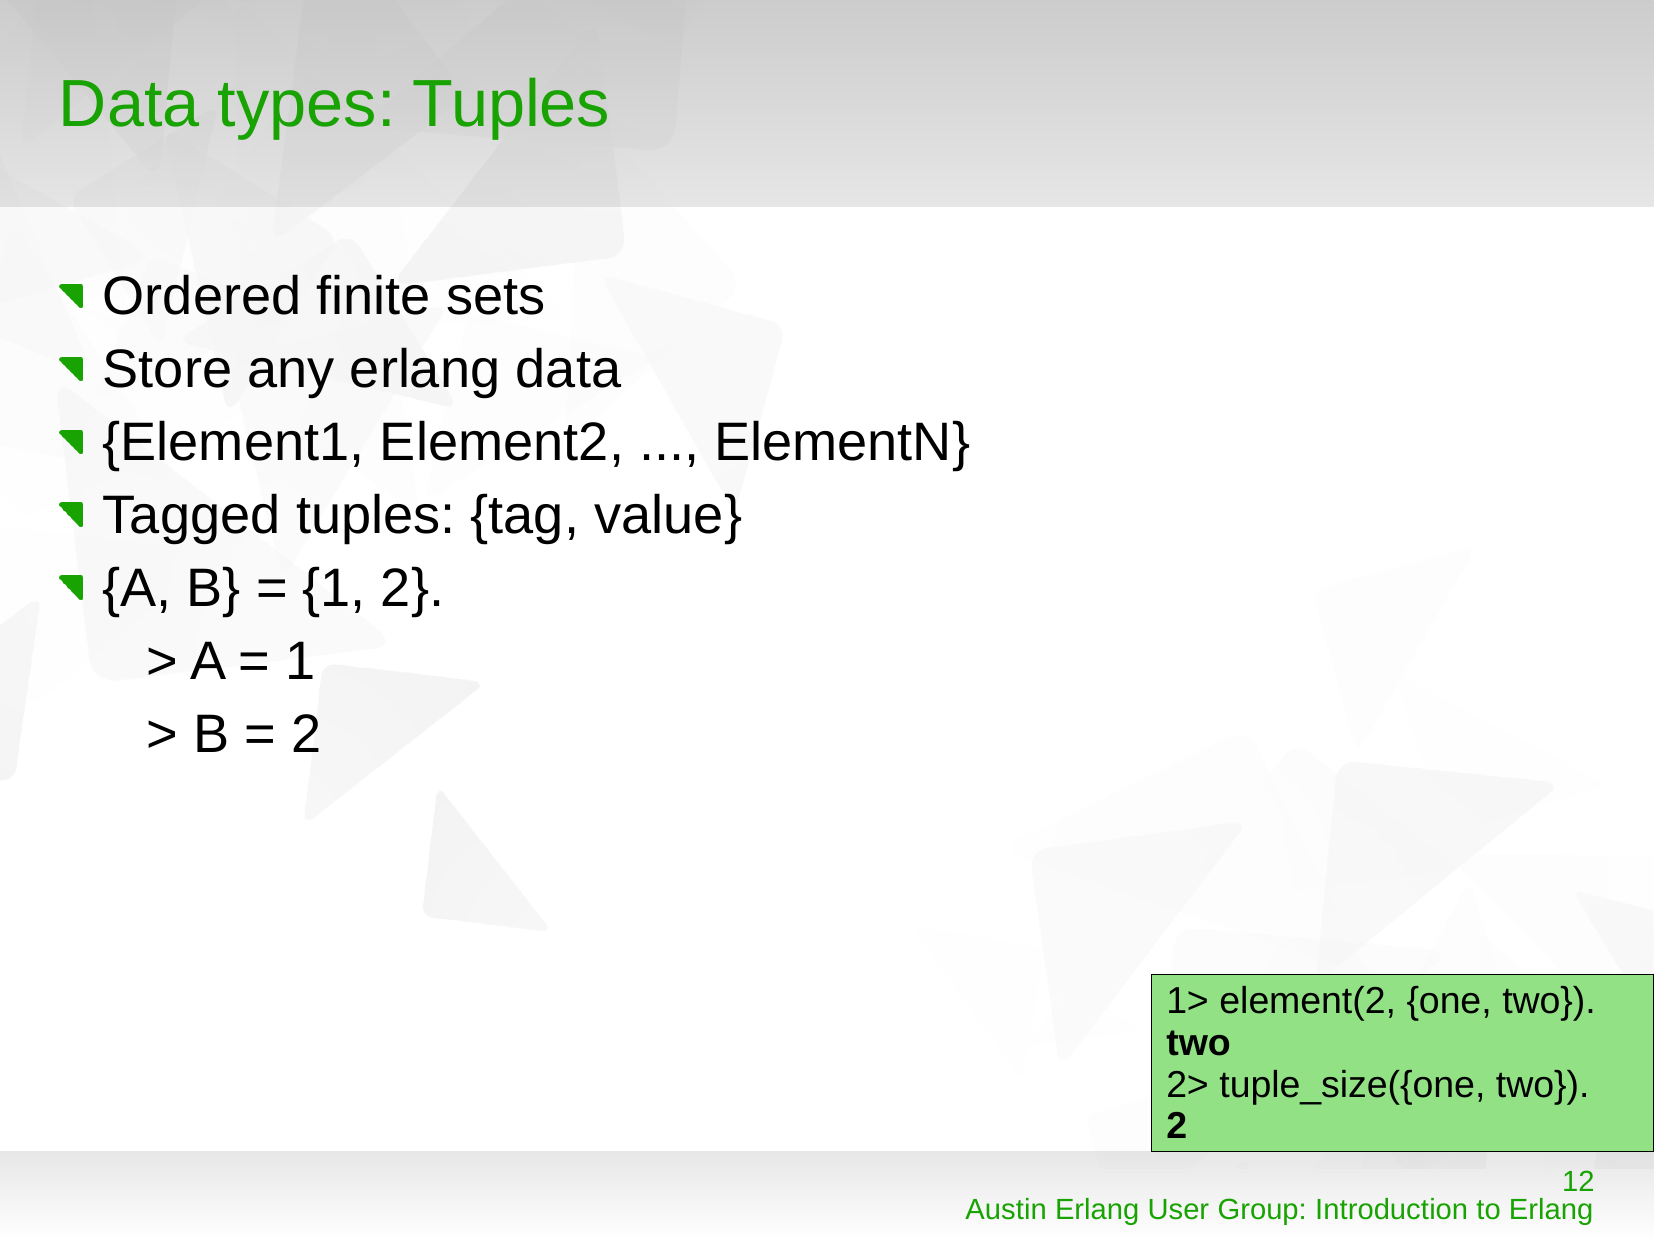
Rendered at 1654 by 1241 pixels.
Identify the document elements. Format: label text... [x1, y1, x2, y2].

text_box 1> element(2, {one, two}). two 2> tuple_size({one, two}). 2 [1151, 974, 1654, 1152]
title Data types: Tuples [59, 29, 1595, 178]
picture [915, 548, 1654, 1169]
list Ordered finite sets Store any erlang data {Element1, Element2, ..., ElementN} Tagged tuples: {tag, value} {A, B} = {1, 2}. > A = 1 > B = 2 [59, 265, 1595, 766]
picture [0, 0, 783, 931]
